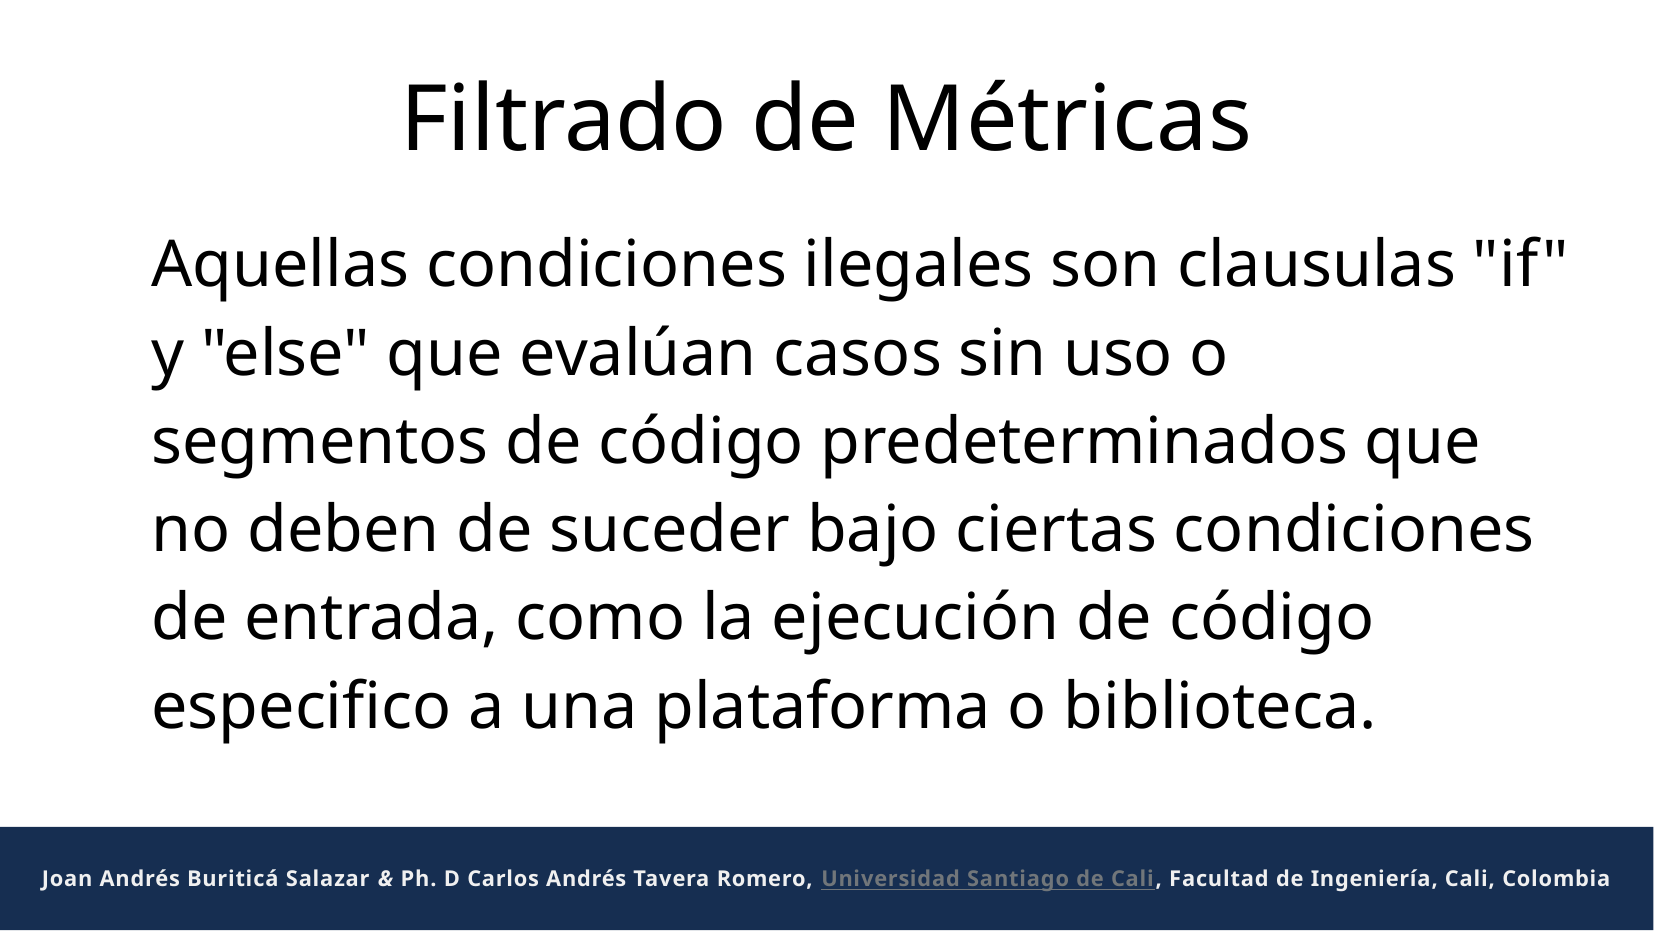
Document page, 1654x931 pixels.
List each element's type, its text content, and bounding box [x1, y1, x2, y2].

list Aquellas condiciones ilegales son clausulas "if" y "else" que evalúan casos sin uso o segmentos de código predeterminados que no deben de suceder bajo ciertas condiciones de entrada, como la ejecución de código especifico a una plataforma o biblioteca. [82, 217, 1571, 758]
title Filtrado de Métricas [82, 37, 1571, 193]
